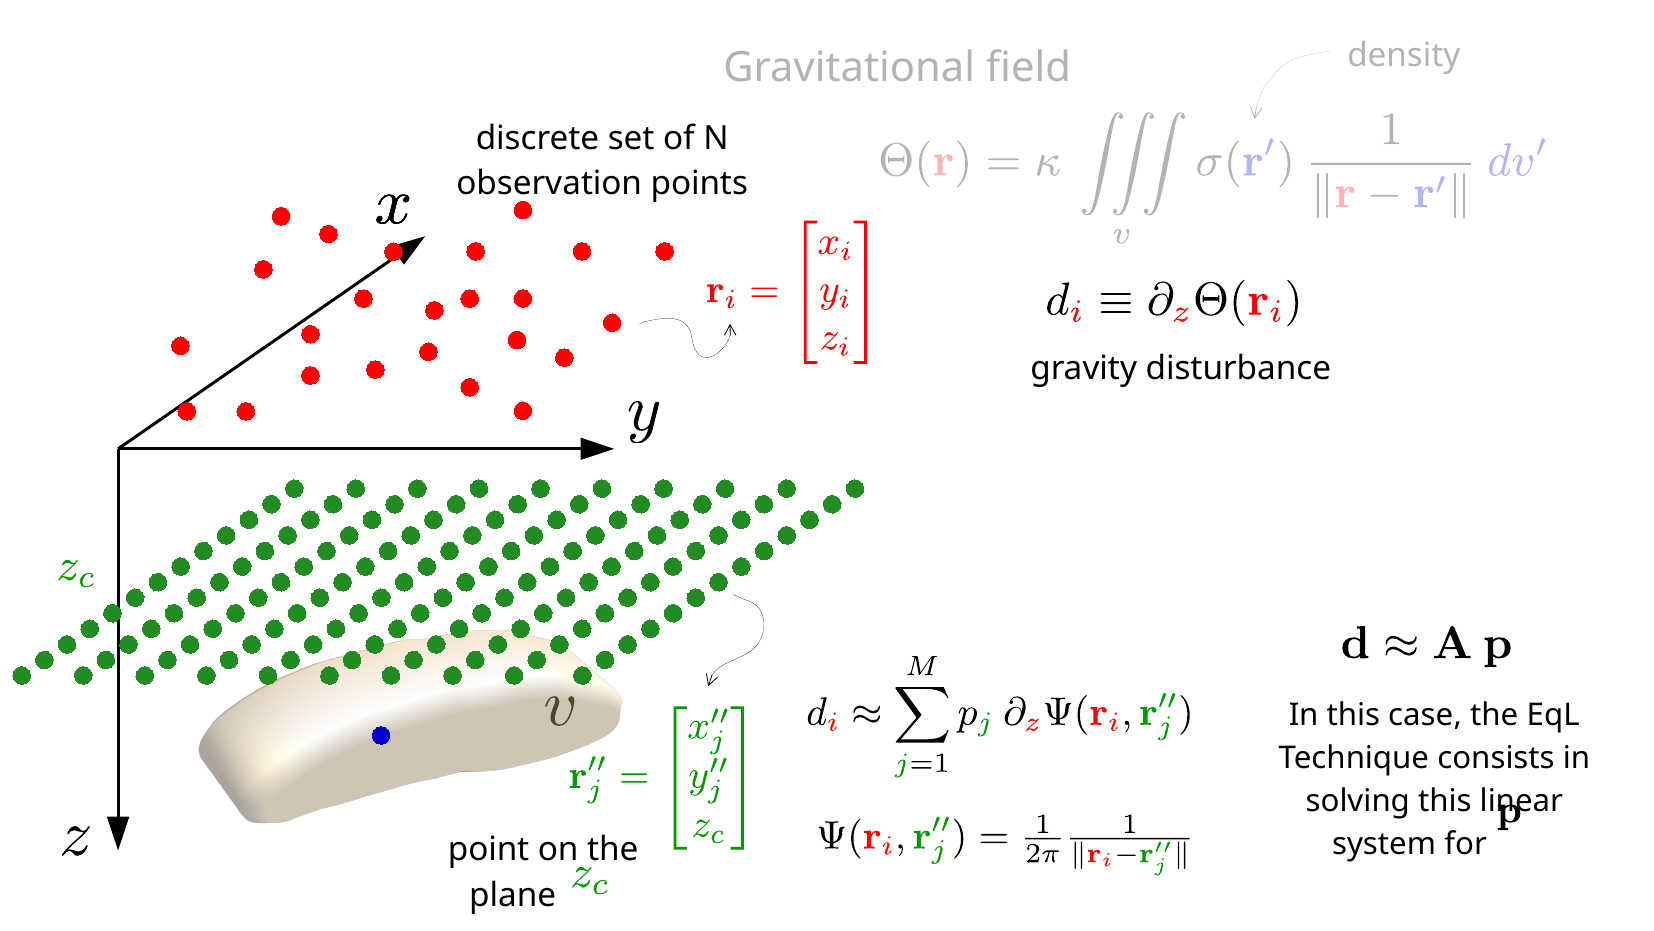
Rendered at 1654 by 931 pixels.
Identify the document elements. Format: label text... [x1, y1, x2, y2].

text_box [240, 510, 258, 529]
picture [566, 704, 759, 852]
text_box [346, 479, 365, 498]
text_box [119, 635, 138, 654]
text_box [466, 242, 485, 261]
text_box [525, 526, 543, 545]
text_box [602, 557, 621, 576]
text_box [304, 635, 323, 654]
text_box [472, 604, 491, 623]
text_box [249, 588, 268, 607]
text_box [294, 557, 313, 576]
text_box [340, 526, 359, 545]
text_box [625, 542, 644, 560]
text_box [596, 651, 614, 669]
text_box [265, 619, 284, 638]
text_box [573, 666, 592, 685]
text_box [593, 479, 611, 498]
text_box [424, 510, 443, 529]
text_box [354, 289, 373, 308]
text_box [603, 313, 621, 332]
text_box [236, 402, 255, 421]
text_box [557, 588, 575, 607]
text_box [511, 619, 530, 638]
text_box [447, 495, 466, 514]
text_box [693, 495, 712, 514]
text_box [573, 242, 591, 261]
text_box [233, 557, 252, 576]
picture [59, 826, 93, 856]
text_box [595, 604, 614, 623]
text_box [686, 542, 705, 560]
text_box [197, 666, 216, 685]
text_box [641, 619, 660, 638]
text_box [404, 651, 423, 669]
text_box [285, 479, 304, 498]
text_box discrete set of N observation points [413, 106, 792, 195]
text_box [732, 510, 751, 529]
picture [1043, 278, 1305, 329]
text_box [142, 619, 161, 638]
text_box [217, 526, 235, 545]
text_box [177, 402, 196, 421]
text_box [281, 651, 300, 669]
text_box [434, 588, 452, 607]
text_box [755, 542, 773, 560]
picture [704, 219, 882, 366]
text_box In this case, the EqL Technique consists in solving this linear system for [1263, 685, 1630, 873]
text_box [664, 604, 682, 623]
text_box [187, 588, 206, 607]
text_box [513, 289, 532, 308]
text_box [272, 573, 290, 592]
text_box [58, 635, 76, 654]
text_box [443, 666, 462, 685]
text_box [103, 604, 122, 623]
text_box [508, 495, 527, 514]
text_box [310, 588, 329, 607]
text_box [505, 666, 523, 685]
text_box [686, 588, 705, 607]
text_box [171, 557, 190, 576]
text_box [288, 604, 306, 623]
text_box [194, 542, 213, 560]
text_box [466, 651, 485, 669]
text_box [333, 573, 352, 592]
text_box [12, 666, 31, 685]
text_box [470, 479, 488, 498]
text_box [203, 619, 222, 638]
text_box [777, 526, 796, 545]
text_box [317, 542, 336, 560]
text_box [320, 666, 339, 685]
text_box [716, 479, 734, 498]
text_box [479, 557, 498, 576]
text_box [149, 573, 167, 592]
text_box [35, 651, 54, 669]
text_box [618, 588, 637, 607]
picture [806, 656, 1194, 778]
text_box [343, 651, 361, 669]
text_box [256, 542, 274, 560]
text_box [450, 619, 468, 638]
text_box [411, 604, 430, 623]
text_box [486, 510, 504, 529]
text_box [846, 479, 864, 498]
text_box [259, 666, 277, 685]
text_box [158, 651, 177, 669]
text_box [495, 588, 514, 607]
text_box [427, 635, 446, 654]
text_box gravity disturbance [1015, 336, 1329, 388]
text_box [366, 360, 385, 379]
text_box point on the plane [419, 817, 668, 916]
text_box [356, 557, 375, 576]
text_box [220, 651, 238, 669]
text_box [609, 510, 627, 529]
text_box [126, 588, 145, 607]
picture [1340, 625, 1513, 668]
text_box [709, 526, 728, 545]
text_box [379, 542, 397, 560]
text_box [670, 510, 689, 529]
picture [1496, 804, 1522, 831]
text_box [440, 542, 459, 560]
text_box [401, 526, 420, 545]
text_box [732, 557, 751, 576]
text_box [563, 542, 582, 560]
text_box [709, 573, 728, 592]
text_box [460, 378, 479, 397]
text_box [395, 573, 413, 592]
text_box [555, 348, 574, 367]
text_box [363, 510, 381, 529]
text_box [425, 301, 444, 320]
text_box [278, 526, 297, 545]
text_box [135, 666, 154, 685]
text_box [547, 510, 566, 529]
text_box [823, 495, 842, 514]
text_box [272, 207, 290, 226]
text_box [456, 573, 475, 592]
text_box [531, 479, 550, 498]
text_box [502, 542, 520, 560]
text_box [648, 526, 666, 545]
text_box [372, 588, 391, 607]
text_box [226, 604, 245, 623]
picture [626, 401, 662, 443]
text_box [573, 619, 592, 638]
text_box [463, 526, 482, 545]
text_box [165, 604, 183, 623]
text_box [319, 225, 338, 243]
text_box [518, 573, 537, 592]
text_box [171, 336, 190, 355]
text_box [97, 651, 115, 669]
text_box [419, 342, 438, 361]
text_box [80, 619, 99, 638]
text_box [631, 495, 650, 514]
text_box [550, 635, 569, 654]
text_box [777, 479, 796, 498]
text_box [181, 635, 199, 654]
text_box [254, 260, 273, 279]
text_box [541, 557, 559, 576]
text_box [685, 11, 1583, 284]
text_box [755, 495, 773, 514]
text_box [579, 573, 598, 592]
picture [374, 194, 413, 224]
text_box [349, 604, 368, 623]
text_box [800, 510, 819, 529]
text_box [365, 635, 384, 654]
text_box [654, 479, 673, 498]
text_box [384, 242, 403, 261]
text_box [262, 495, 281, 514]
text_box [417, 557, 436, 576]
text_box [242, 635, 261, 654]
text_box [527, 651, 546, 669]
text_box [382, 666, 400, 685]
text_box [372, 726, 390, 745]
text_box [408, 479, 427, 498]
picture [56, 560, 95, 588]
text_box [388, 619, 407, 638]
text_box [324, 495, 342, 514]
text_box [327, 619, 345, 638]
text_box [514, 201, 532, 219]
text_box [301, 510, 320, 529]
text_box [210, 573, 229, 592]
text_box [508, 331, 526, 349]
text_box [460, 289, 479, 308]
picture [816, 814, 1190, 876]
text_box [664, 557, 682, 576]
text_box [534, 604, 553, 623]
text_box [655, 242, 674, 261]
text_box [301, 325, 320, 344]
text_box [618, 635, 637, 654]
picture [570, 867, 609, 895]
text_box [570, 495, 589, 514]
text_box [488, 635, 507, 654]
text_box [514, 401, 532, 420]
text_box [641, 573, 660, 592]
text_box [301, 366, 320, 385]
text_box [74, 666, 93, 685]
text_box [586, 526, 605, 545]
text_box [385, 495, 404, 514]
